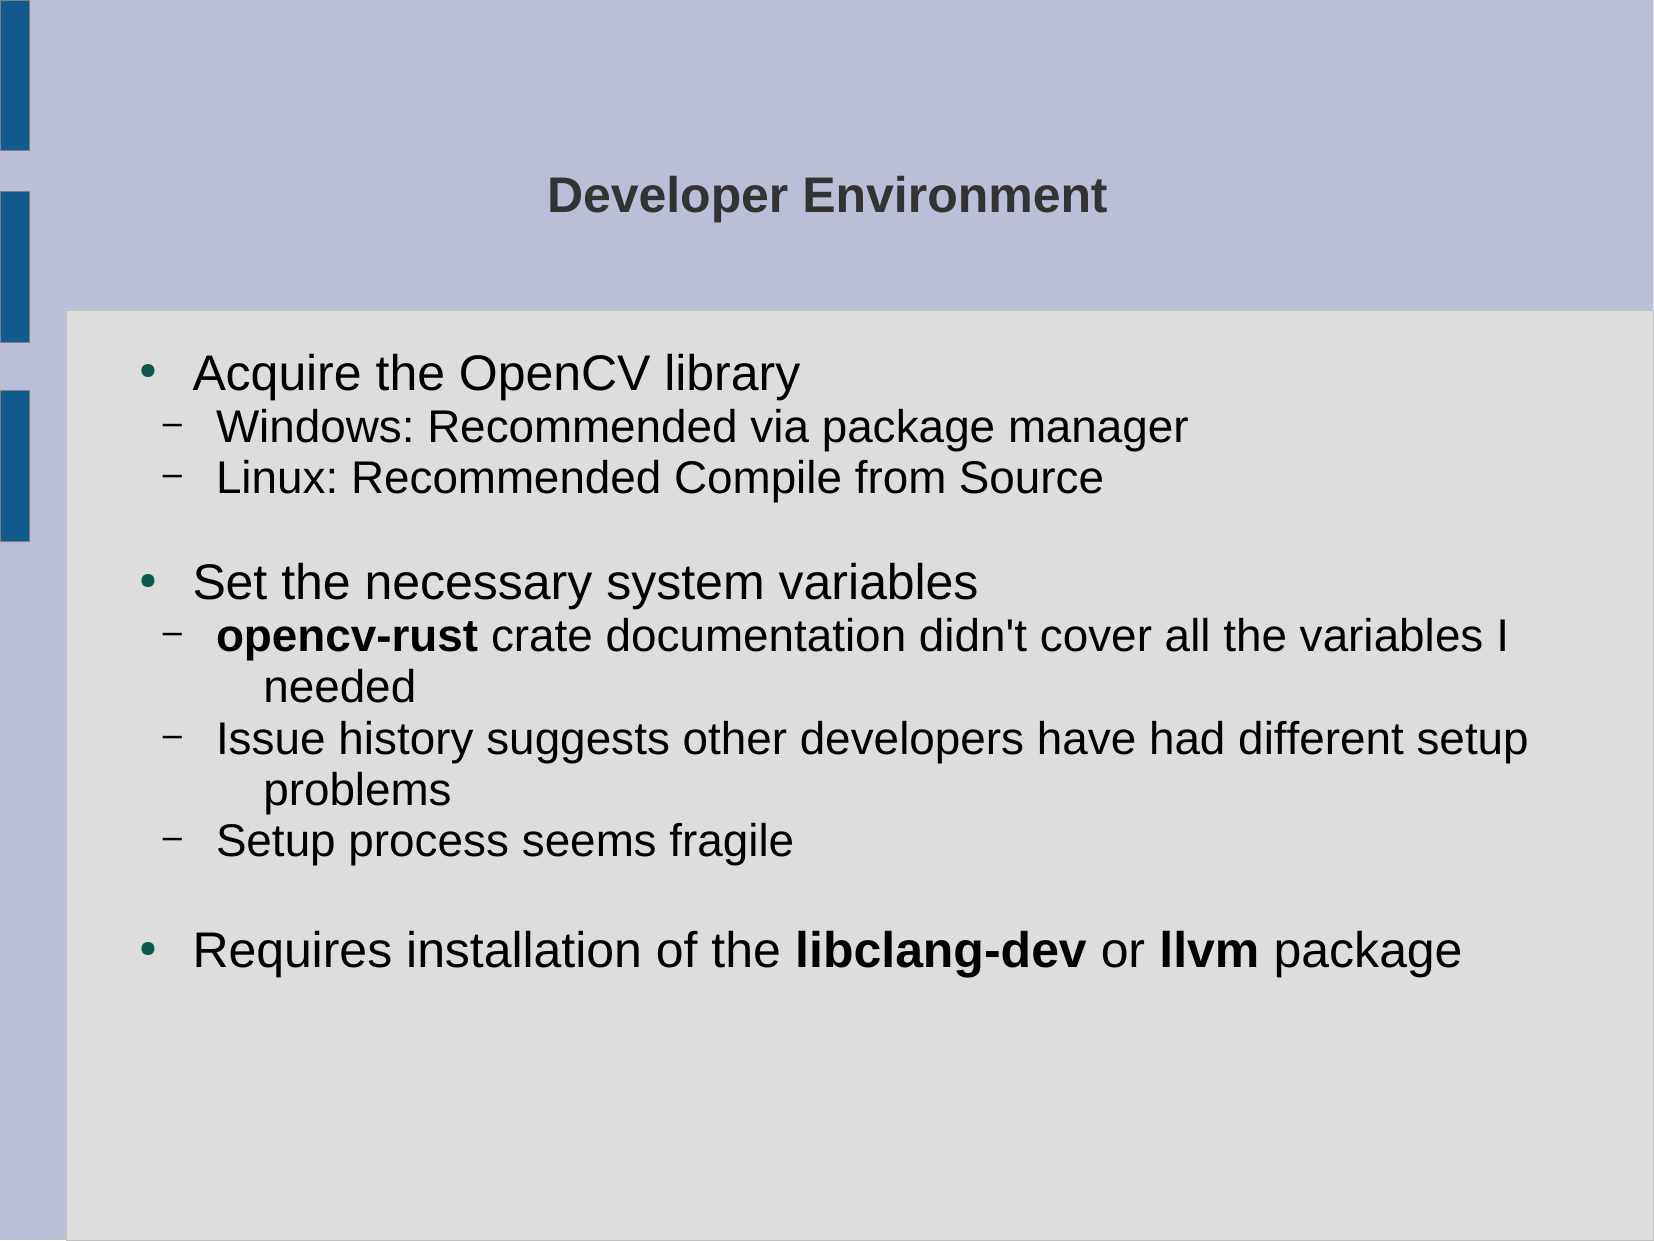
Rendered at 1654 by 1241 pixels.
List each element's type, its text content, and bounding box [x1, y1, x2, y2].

title Developer Environment [121, 91, 1534, 299]
list Acquire the OpenCV library Windows: Recommended via package manager Linux: Recommended Compile from Source Set the necessary system variables opencv-rust crate documentation didn't cover all the variables I needed Issue history suggests other developers have had different setup problems Setup process seems fragile Requires installation of the libclang-dev or llvm package [121, 344, 1534, 1127]
